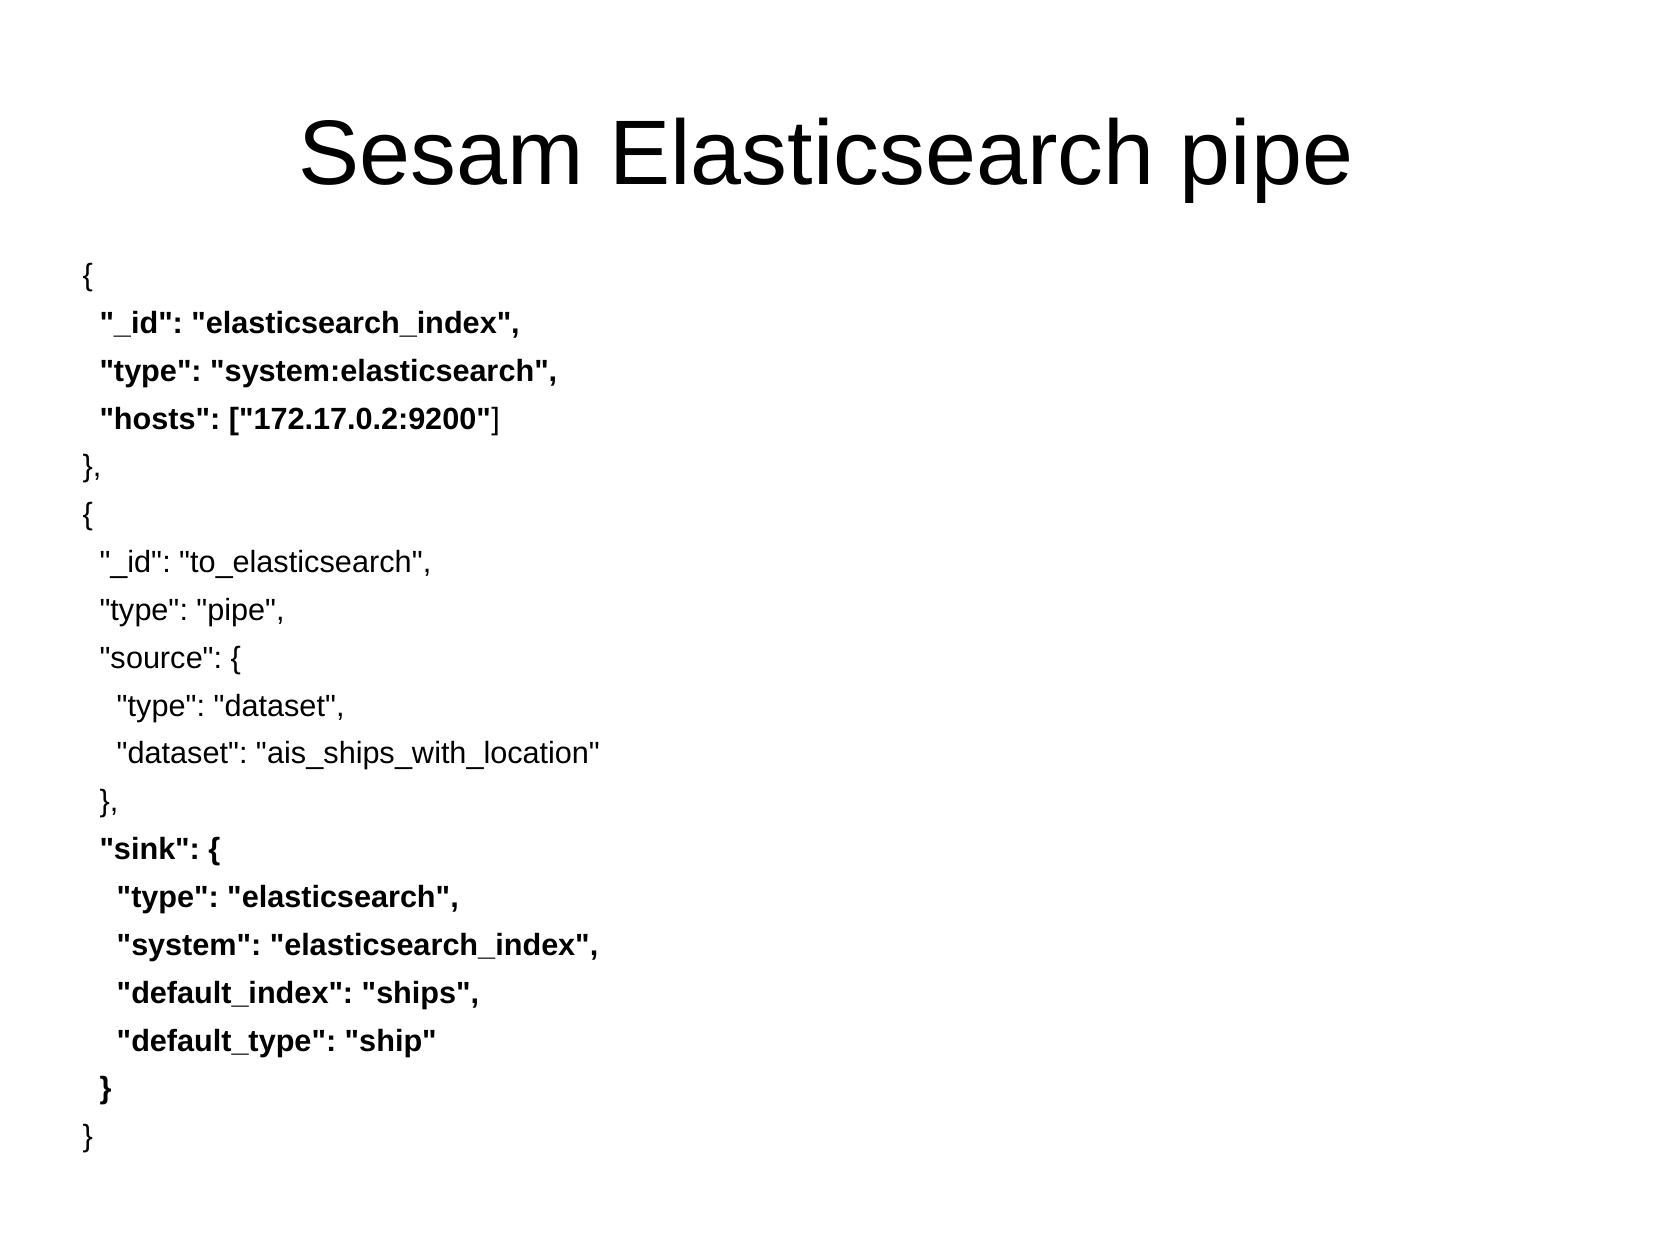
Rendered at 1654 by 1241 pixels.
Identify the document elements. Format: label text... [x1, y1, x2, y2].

title Sesam Elasticsearch pipe [82, 49, 1571, 210]
list { "_id": "elasticsearch_index", "type": "system:elasticsearch", "hosts": ["172.17.0.2:9200"] }, { "_id": "to_elasticsearch", "type": "pipe", "source": { "type": "dataset", "dataset": "ais_ships_with_location" }, "sink": { "type": "elasticsearch", "system": "elasticsearch_index", "default_index": "ships", "default_type": "ship" } } [82, 210, 1571, 1156]
